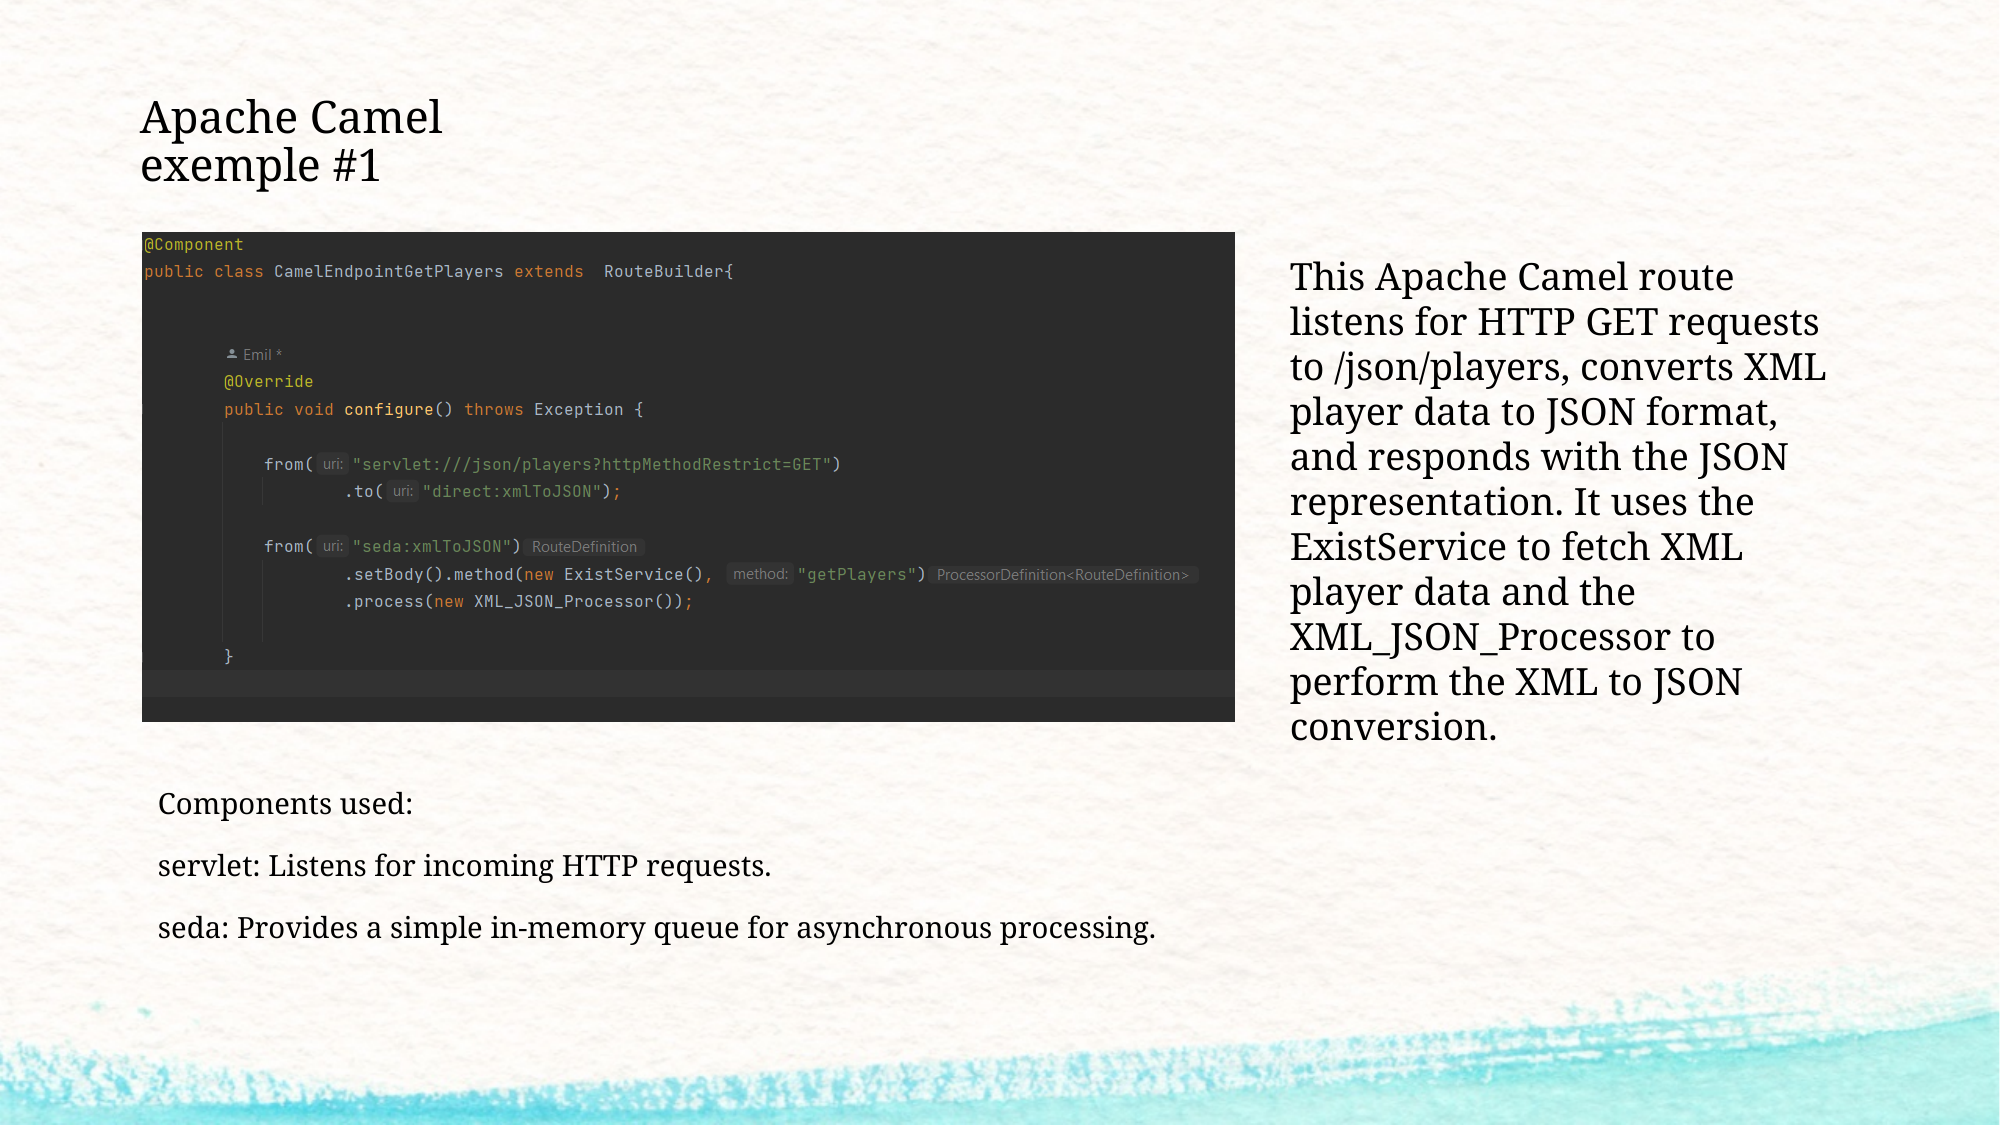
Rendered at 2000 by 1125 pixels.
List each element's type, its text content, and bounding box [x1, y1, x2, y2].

text_box This Apache Camel route listens for HTTP GET requests to /json/players, converts XML player data to JSON format, and responds with the JSON representation. It uses the ExistService to fetch XML player data and the XML_JSON_Processor to perform the XML to JSON conversion. [1274, 200, 1857, 761]
picture [0, 0, 2000, 1125]
title Apache Camel exemple #1 [124, 86, 1700, 200]
text_box [1112, 249, 1975, 938]
list Components used: servlet: Listens for incoming HTTP requests. seda: Provides a simple in-memory queue for asynchronous processing. [142, 787, 1213, 963]
